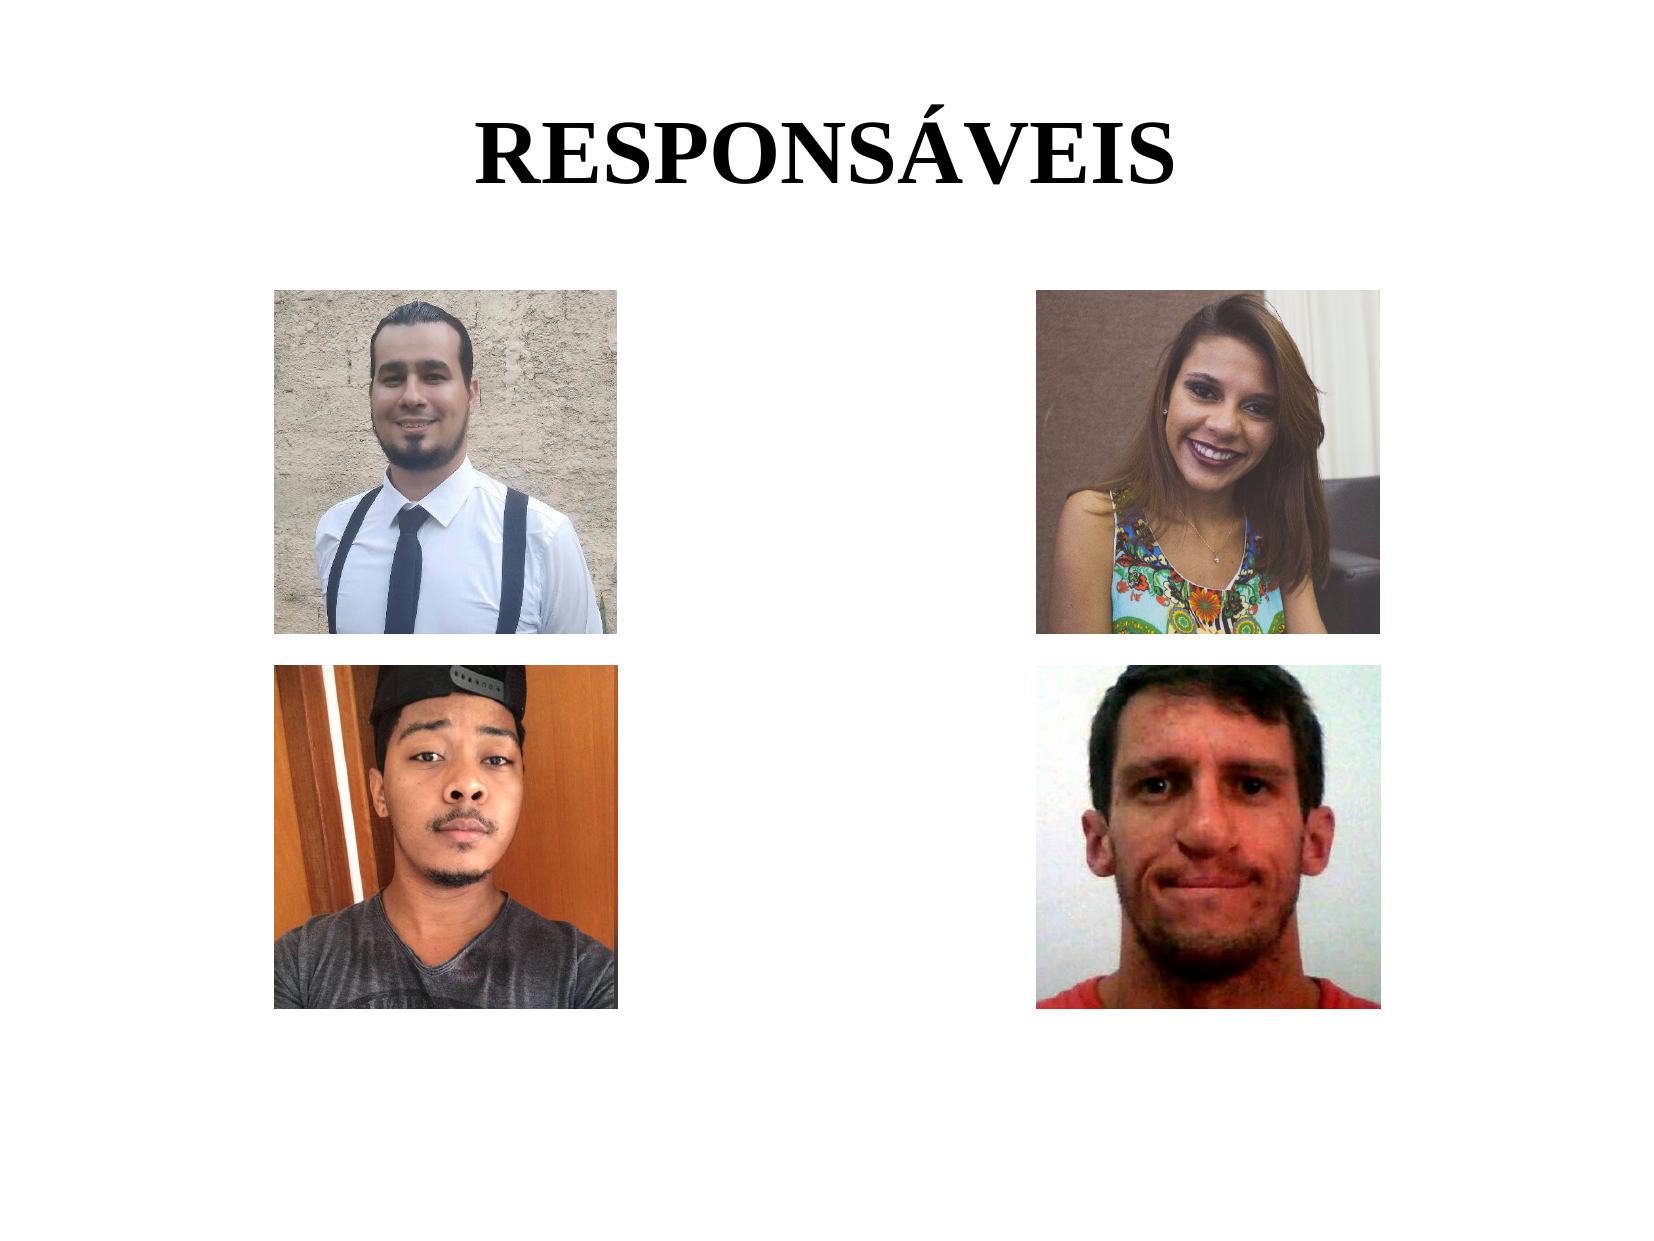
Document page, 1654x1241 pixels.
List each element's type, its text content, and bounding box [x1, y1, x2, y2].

title RESPONSÁVEIS [82, 49, 1571, 257]
picture [1036, 290, 1380, 634]
picture [274, 665, 618, 1009]
picture [274, 290, 617, 634]
picture [1036, 665, 1381, 1009]
